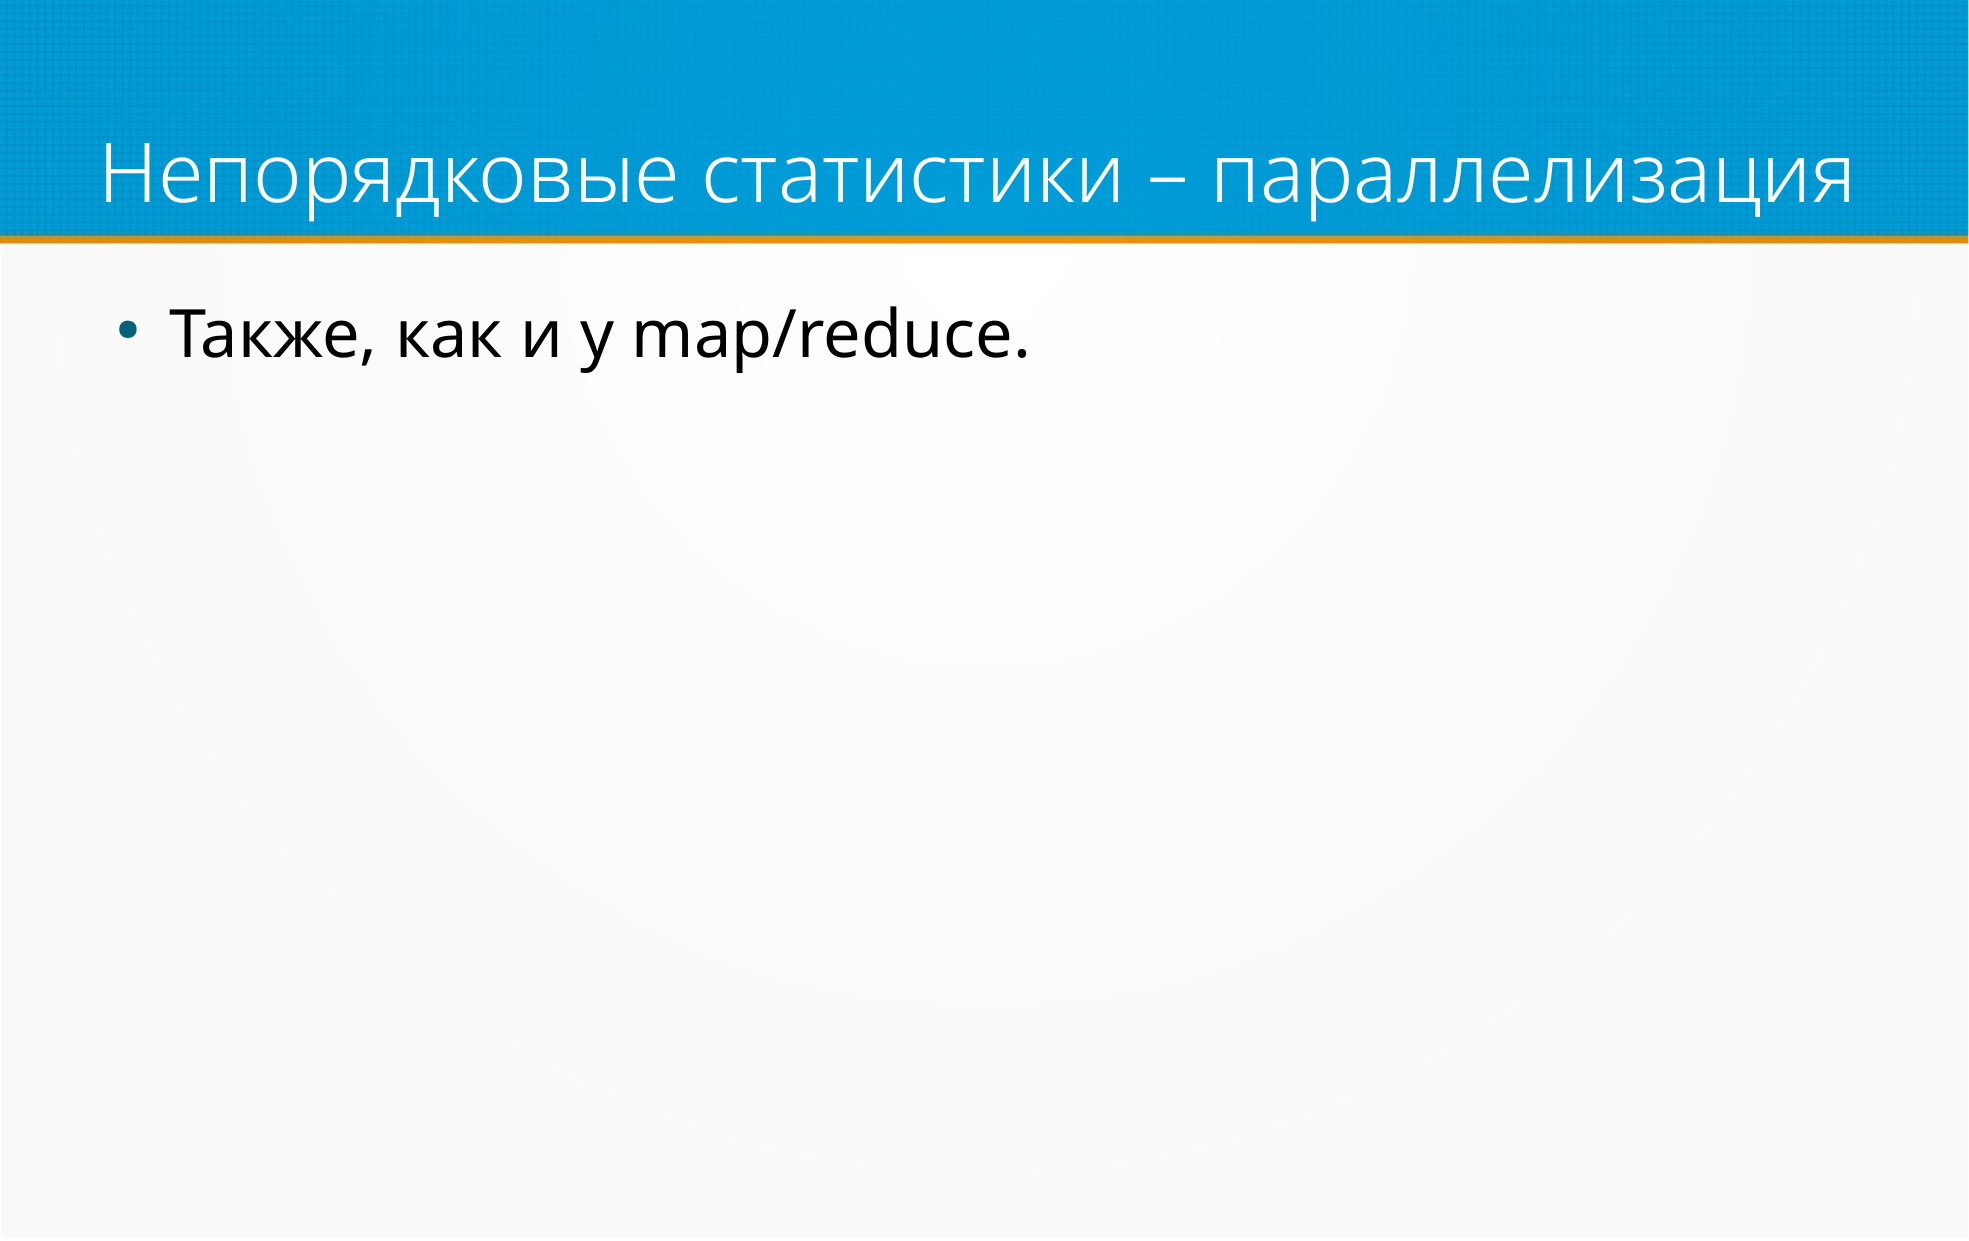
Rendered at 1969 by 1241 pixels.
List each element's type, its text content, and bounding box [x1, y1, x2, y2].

title Непорядковые статистики – параллелизация [98, 19, 1870, 227]
picture [0, 233, 1969, 1241]
list Также, как и у map/reduce. [98, 286, 1861, 1052]
